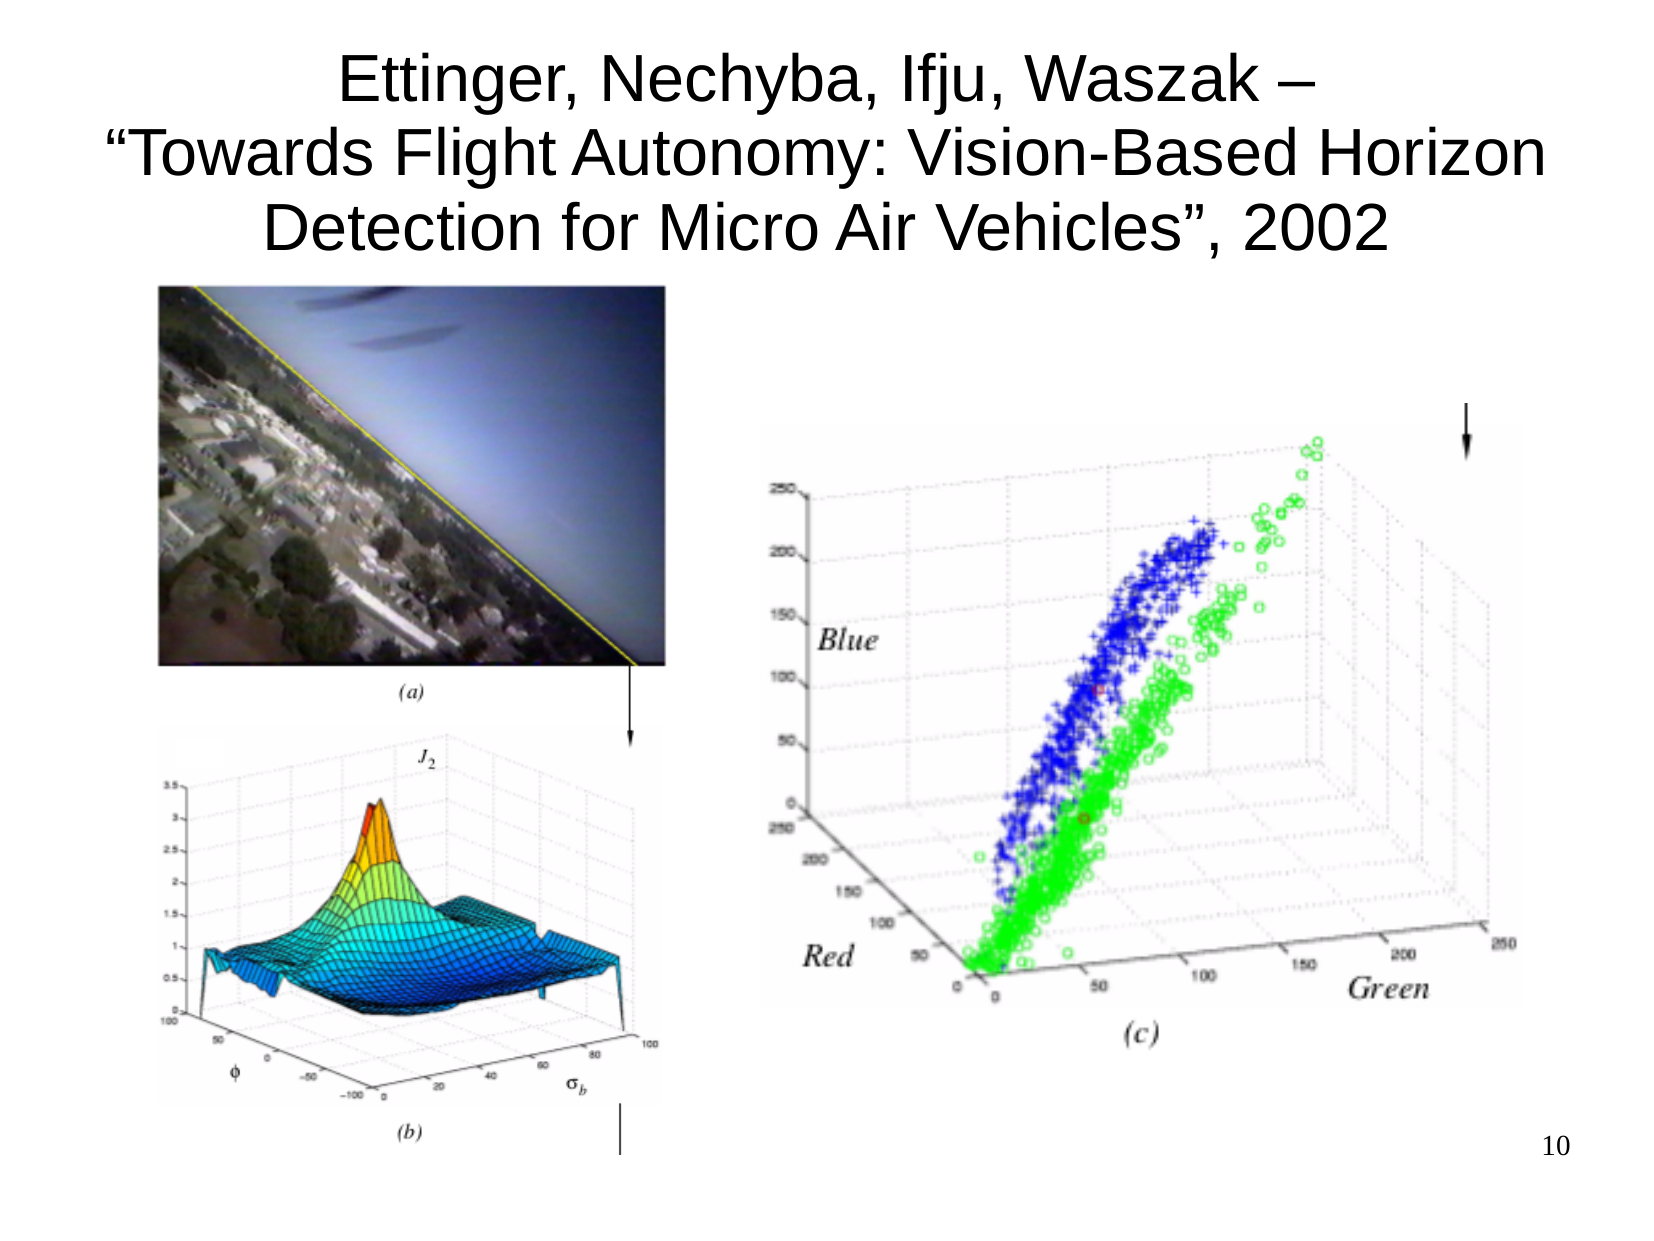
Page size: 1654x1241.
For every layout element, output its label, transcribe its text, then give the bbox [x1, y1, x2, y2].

picture [720, 403, 1549, 1081]
title Ettinger, Nechyba, Ifju, Waszak – “Towards Flight Autonomy: Vision-Based Horizon Detection for Micro Air Vehicles”, 2002 [82, 40, 1571, 265]
picture [150, 279, 671, 1156]
